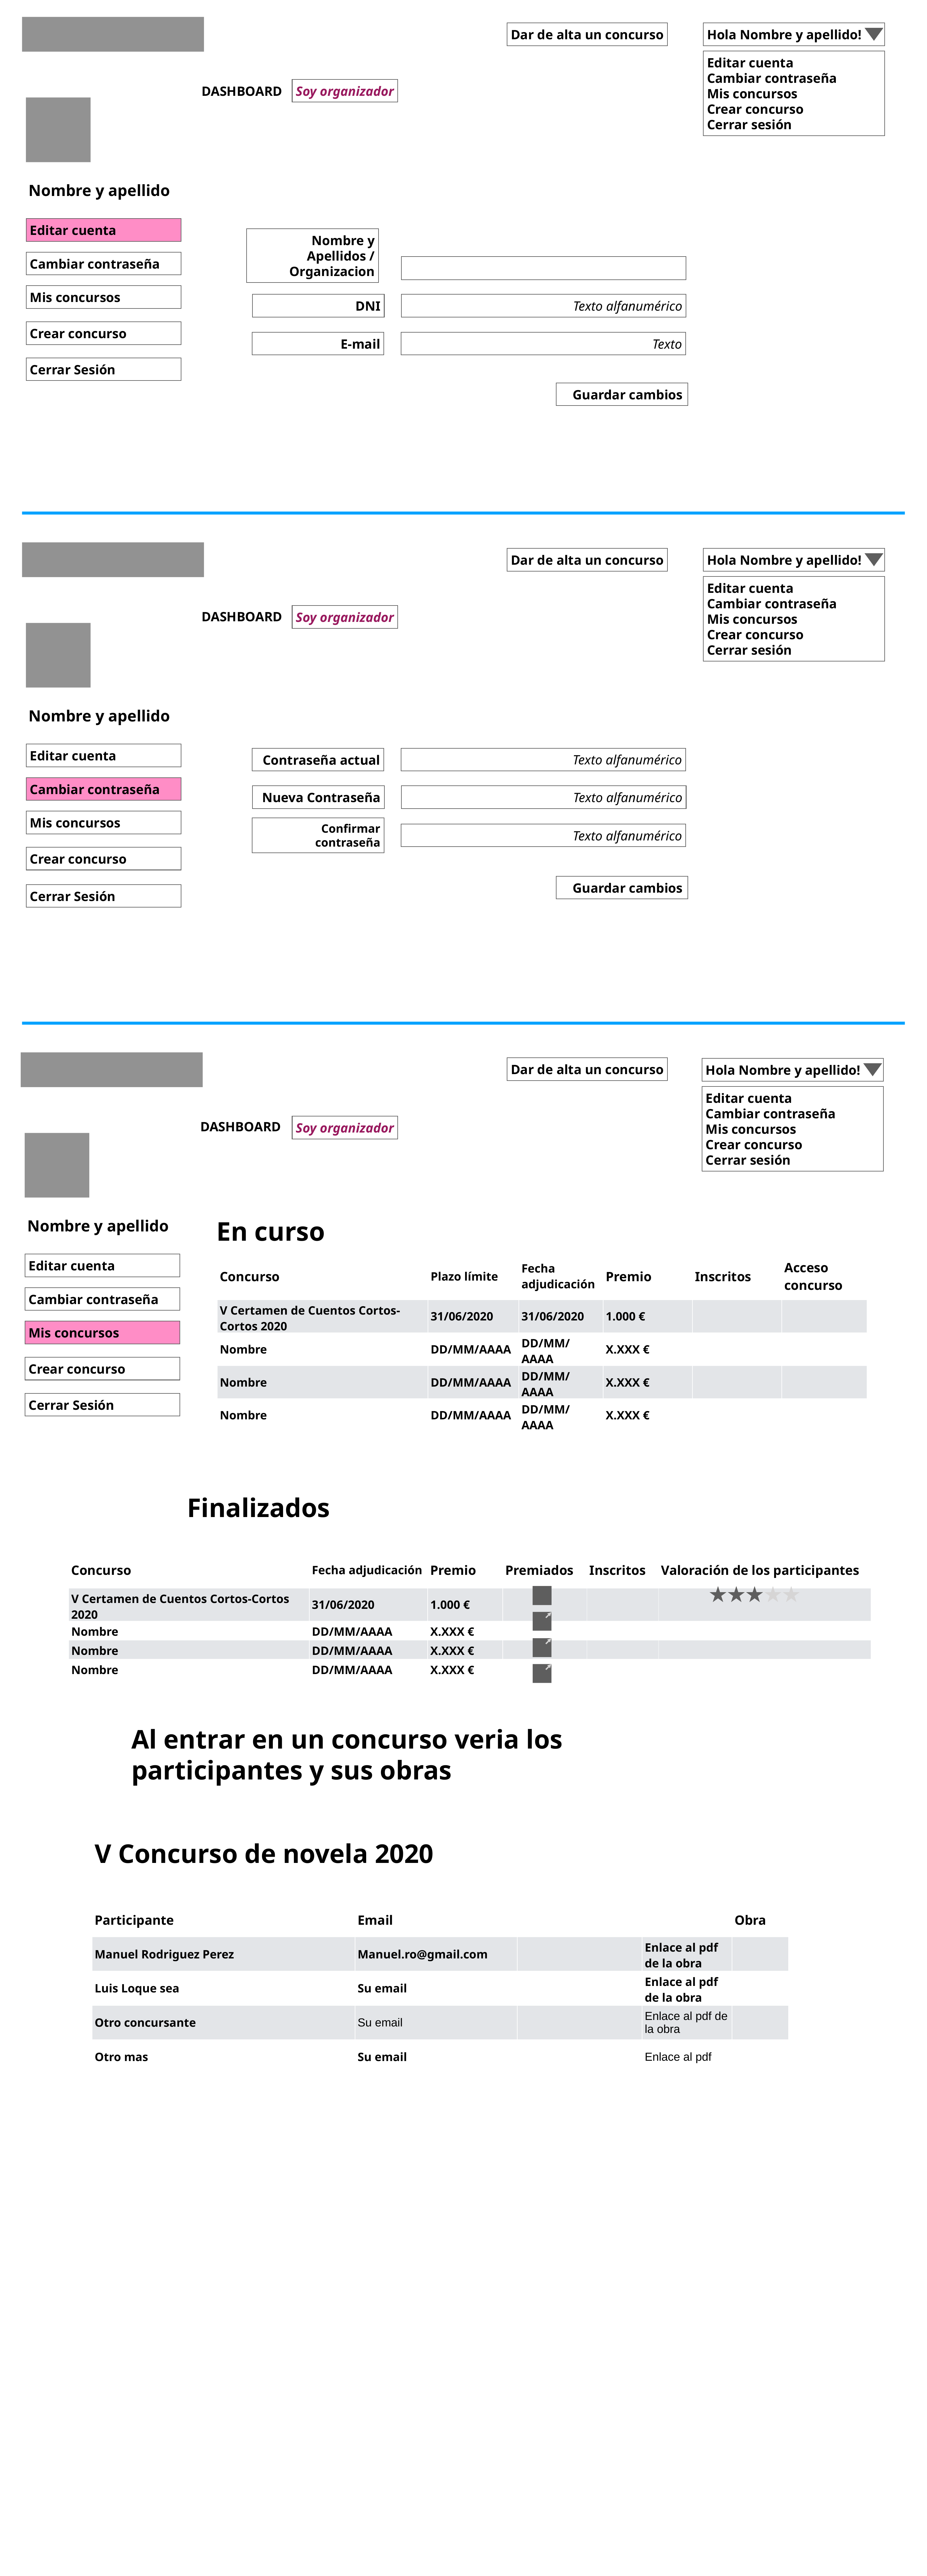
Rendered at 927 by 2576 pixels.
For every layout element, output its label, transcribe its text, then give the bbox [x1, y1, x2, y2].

table_cell Nombre [69, 1621, 309, 1640]
table_cell [693, 1366, 781, 1398]
text_box V Concurso de novela 2020 [91, 1834, 619, 1872]
text_box Guardar cambios [556, 383, 688, 406]
table_cell DD/MM/AAAA [428, 1366, 519, 1398]
table_cell [587, 1588, 658, 1621]
text_box [532, 1612, 552, 1631]
table_cell [782, 1366, 867, 1398]
table_cell Nombre [218, 1333, 428, 1365]
table_cell DD/MM/AAAA [310, 1640, 427, 1659]
text_box [26, 97, 91, 162]
table_header Premio [603, 1253, 692, 1299]
table_cell Manuel.ro@gmail.com [355, 1937, 517, 1971]
table_header Premiados [503, 1552, 587, 1588]
text_box Texto alfanumérico [401, 824, 686, 847]
text_box Cambiar contraseña [26, 777, 181, 801]
table_cell Luis Loque sea [92, 1971, 355, 2005]
text_box [863, 1063, 882, 1076]
table_cell [782, 1300, 867, 1333]
text_box [532, 1586, 552, 1605]
text_box Crear concurso [26, 322, 181, 345]
text_box Cerrar Sesión [26, 358, 181, 381]
table_cell X.XXX € [428, 1640, 502, 1659]
table_cell [659, 1660, 871, 1678]
table_cell Nombre [69, 1660, 309, 1678]
table_header Fecha adjudicación [310, 1552, 427, 1588]
text_box Texto [401, 332, 686, 355]
text_box [26, 623, 91, 688]
table_header [518, 1903, 642, 1936]
table_header Inscritos [693, 1253, 781, 1299]
table_cell Enlace al pdf de la obra [642, 2006, 732, 2039]
text_box Cambiar contraseña [25, 1287, 180, 1311]
text_box Al entrar en un concurso veria los participantes y sus obras [128, 1719, 656, 1788]
text_box Cerrar Sesión [25, 1393, 180, 1416]
table_cell X.XXX € [603, 1366, 692, 1398]
table_header [642, 1903, 732, 1936]
table_cell Nombre [218, 1366, 428, 1398]
table_header Acceso concurso [782, 1253, 867, 1299]
text_box E-mail [252, 332, 384, 355]
text_box Dar de alta un concurso [507, 1058, 667, 1081]
text_box Finalizados [183, 1488, 785, 1526]
text_box Cerrar Sesión [26, 884, 181, 908]
table_cell X.XXX € [603, 1399, 692, 1431]
text_box [764, 1586, 781, 1602]
table_cell Enlace al pdf [642, 2040, 732, 2074]
text_box Editar cuenta [25, 1254, 180, 1277]
text_box Nueva Contraseña [252, 786, 384, 809]
table_cell 31/06/2020 [310, 1588, 427, 1621]
table_header Obra [732, 1903, 788, 1936]
table_cell [782, 1399, 867, 1431]
text_box [22, 542, 204, 577]
text_box Hola Nombre y apellido! [702, 1058, 883, 1081]
text_box [22, 1022, 905, 1025]
table_cell X.XXX € [428, 1660, 502, 1678]
text_box DNI [252, 294, 384, 317]
table_header Premio [428, 1552, 502, 1588]
table_cell Enlace al pdf de la obra [642, 1937, 732, 1971]
table_cell DD/MM/AAAA [310, 1621, 427, 1640]
table_cell [503, 1640, 587, 1659]
text_box Soy organizador [292, 1116, 398, 1139]
table_cell Otro concursante [92, 2006, 355, 2039]
table_cell [732, 2040, 788, 2074]
text_box [728, 1586, 745, 1602]
table_cell [503, 1621, 587, 1640]
table_cell Nombre [218, 1399, 428, 1431]
table_cell 31/06/2020 [428, 1300, 519, 1333]
table_cell Nombre [69, 1640, 309, 1659]
text_box DASHBOARD [198, 605, 286, 628]
text_box [22, 17, 204, 52]
table_cell Manuel Rodriguez Perez [92, 1937, 355, 1971]
table_cell [693, 1300, 781, 1333]
text_box Hola Nombre y apellido! [703, 23, 885, 46]
text_box [21, 1052, 203, 1087]
text_box Guardar cambios [556, 876, 688, 899]
table_cell [503, 1660, 587, 1678]
text_box Mis concursos [25, 1321, 180, 1344]
table_cell [503, 1588, 587, 1621]
text_box Soy organizador [292, 606, 398, 628]
text_box Texto alfanumérico [401, 786, 686, 809]
text_box Confirmar contraseña [252, 818, 384, 853]
text_box Texto alfanumérico [401, 294, 686, 317]
text_box [864, 553, 883, 566]
table_cell [587, 1621, 658, 1640]
text_box Mis concursos [26, 286, 181, 308]
text_box Editar cuenta [26, 744, 181, 767]
text_box [783, 1586, 800, 1602]
table_header Inscritos [587, 1552, 658, 1588]
text_box [864, 28, 883, 41]
table_cell 1.000 € [428, 1588, 502, 1621]
table_header Concurso [218, 1253, 428, 1299]
text_box Nombre y apellido [23, 1212, 205, 1239]
text_box Crear concurso [26, 847, 181, 870]
table_cell [732, 1937, 788, 1971]
text_box Editar cuenta Cambiar contraseña Mis concursos Crear concurso Cerrar sesión [703, 576, 885, 661]
text_box Crear concurso [25, 1357, 180, 1380]
text_box [22, 512, 905, 515]
table_cell 1.000 € [603, 1300, 692, 1333]
table_cell [732, 1971, 788, 2005]
text_box Soy organizador [292, 79, 398, 102]
text_box DASHBOARD [198, 79, 286, 102]
table_header Valoración de los participantes [659, 1552, 871, 1588]
table_cell V Certamen de Cuentos Cortos-Cortos 2020 [218, 1300, 428, 1333]
text_box DASHBOARD [197, 1115, 285, 1138]
text_box Cambiar contraseña [26, 252, 181, 275]
text_box Nombre y Apellidos / Organizacion [247, 229, 379, 283]
table_cell [518, 1971, 642, 2005]
table_cell [693, 1399, 781, 1431]
table_cell [518, 1937, 642, 1971]
text_box Editar cuenta Cambiar contraseña Mis concursos Crear concurso Cerrar sesión [703, 51, 885, 136]
table_cell [518, 2006, 642, 2039]
text_box Nombre y apellido [25, 702, 206, 729]
text_box En curso [213, 1211, 741, 1250]
table_cell [587, 1660, 658, 1678]
table_cell DD/MM/AAAA [428, 1399, 519, 1431]
table_cell [693, 1333, 781, 1365]
table_cell [587, 1640, 658, 1659]
table_cell X.XXX € [603, 1333, 692, 1365]
table_cell DD/MM/AAAA [519, 1333, 603, 1365]
text_box Mis concursos [26, 811, 181, 834]
table_cell [659, 1640, 871, 1659]
text_box Editar cuenta Cambiar contraseña Mis concursos Crear concurso Cerrar sesión [702, 1086, 883, 1171]
table_cell DD/MM/AAAA [519, 1366, 603, 1398]
table_cell Otro mas [92, 2040, 355, 2074]
table_cell DD/MM/AAAA [519, 1399, 603, 1431]
table_header Participante [92, 1903, 355, 1936]
table_cell [732, 2006, 788, 2039]
text_box Nombre y apellido [25, 177, 206, 203]
table_header Plazo límite [428, 1253, 519, 1299]
text_box Contraseña actual [252, 748, 384, 771]
table_cell V Certamen de Cuentos Cortos-Cortos 2020 [69, 1588, 309, 1621]
text_box Hola Nombre y apellido! [703, 548, 885, 571]
table_cell Enlace al pdf de la obra [642, 1971, 732, 2005]
text_box Editar cuenta [26, 219, 181, 241]
table_cell DD/MM/AAAA [428, 1333, 519, 1365]
text_box Dar de alta un concurso [507, 548, 667, 571]
text_box [746, 1586, 763, 1602]
text_box [24, 1133, 89, 1198]
text_box [709, 1586, 726, 1602]
text_box [532, 1664, 552, 1683]
table_cell [659, 1621, 871, 1640]
table_cell [659, 1588, 871, 1621]
text_box Texto alfanumérico [401, 748, 686, 771]
table_cell [782, 1333, 867, 1365]
table_header Fecha adjudicación [519, 1253, 603, 1299]
text_box Dar de alta un concurso [507, 23, 667, 46]
table_cell DD/MM/AAAA [310, 1660, 427, 1678]
table_cell Su email [355, 1971, 517, 2005]
table_cell [518, 2040, 642, 2074]
table_header Email [355, 1903, 517, 1936]
table_cell 31/06/2020 [519, 1300, 603, 1333]
text_box [532, 1638, 552, 1657]
table_header Concurso [69, 1552, 309, 1588]
table_cell Su email [355, 2006, 517, 2039]
table_cell Su email [355, 2040, 517, 2074]
table_cell X.XXX € [428, 1621, 502, 1640]
